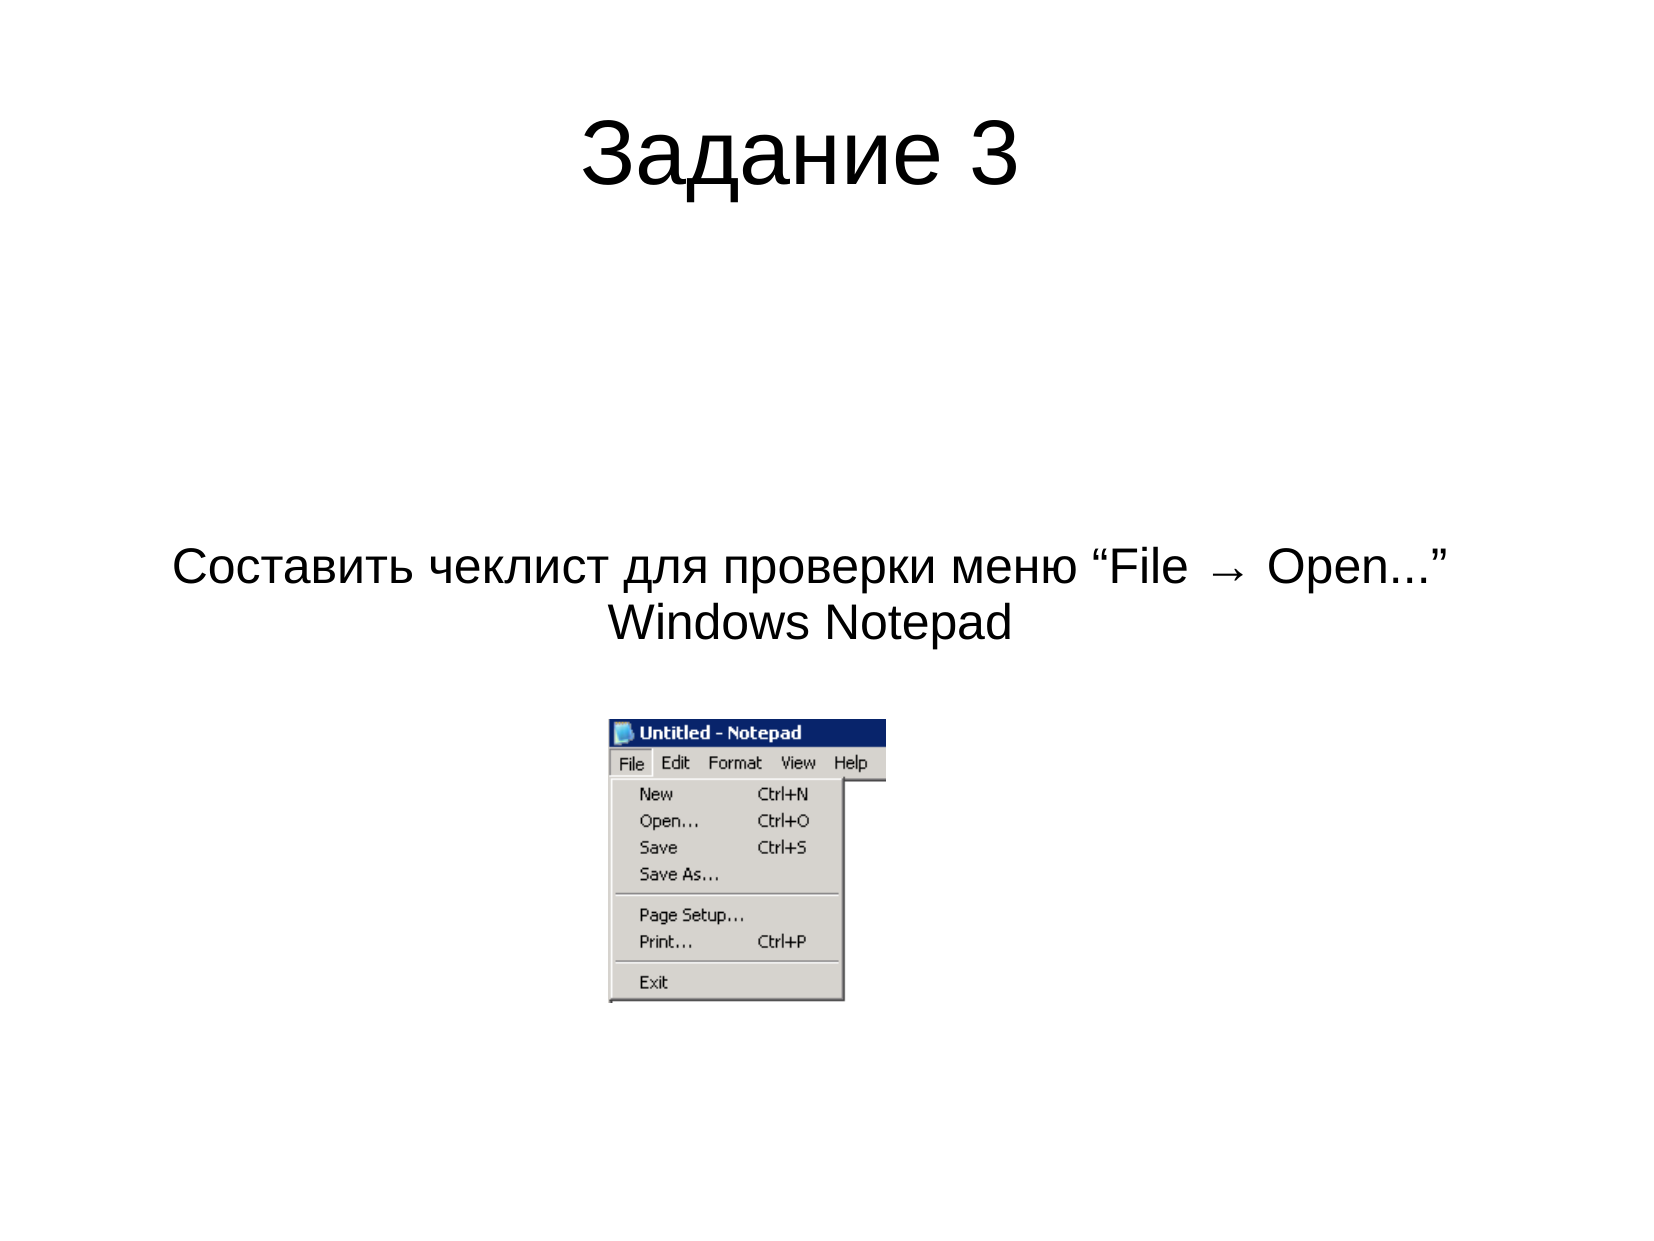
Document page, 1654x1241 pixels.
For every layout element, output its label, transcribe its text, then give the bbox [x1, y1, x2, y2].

picture [608, 719, 886, 1003]
subtitle Составить чеклист для проверки меню “File → Open...” Windows Notepad [82, 290, 1538, 1010]
title Задание 3 [30, 49, 1571, 257]
